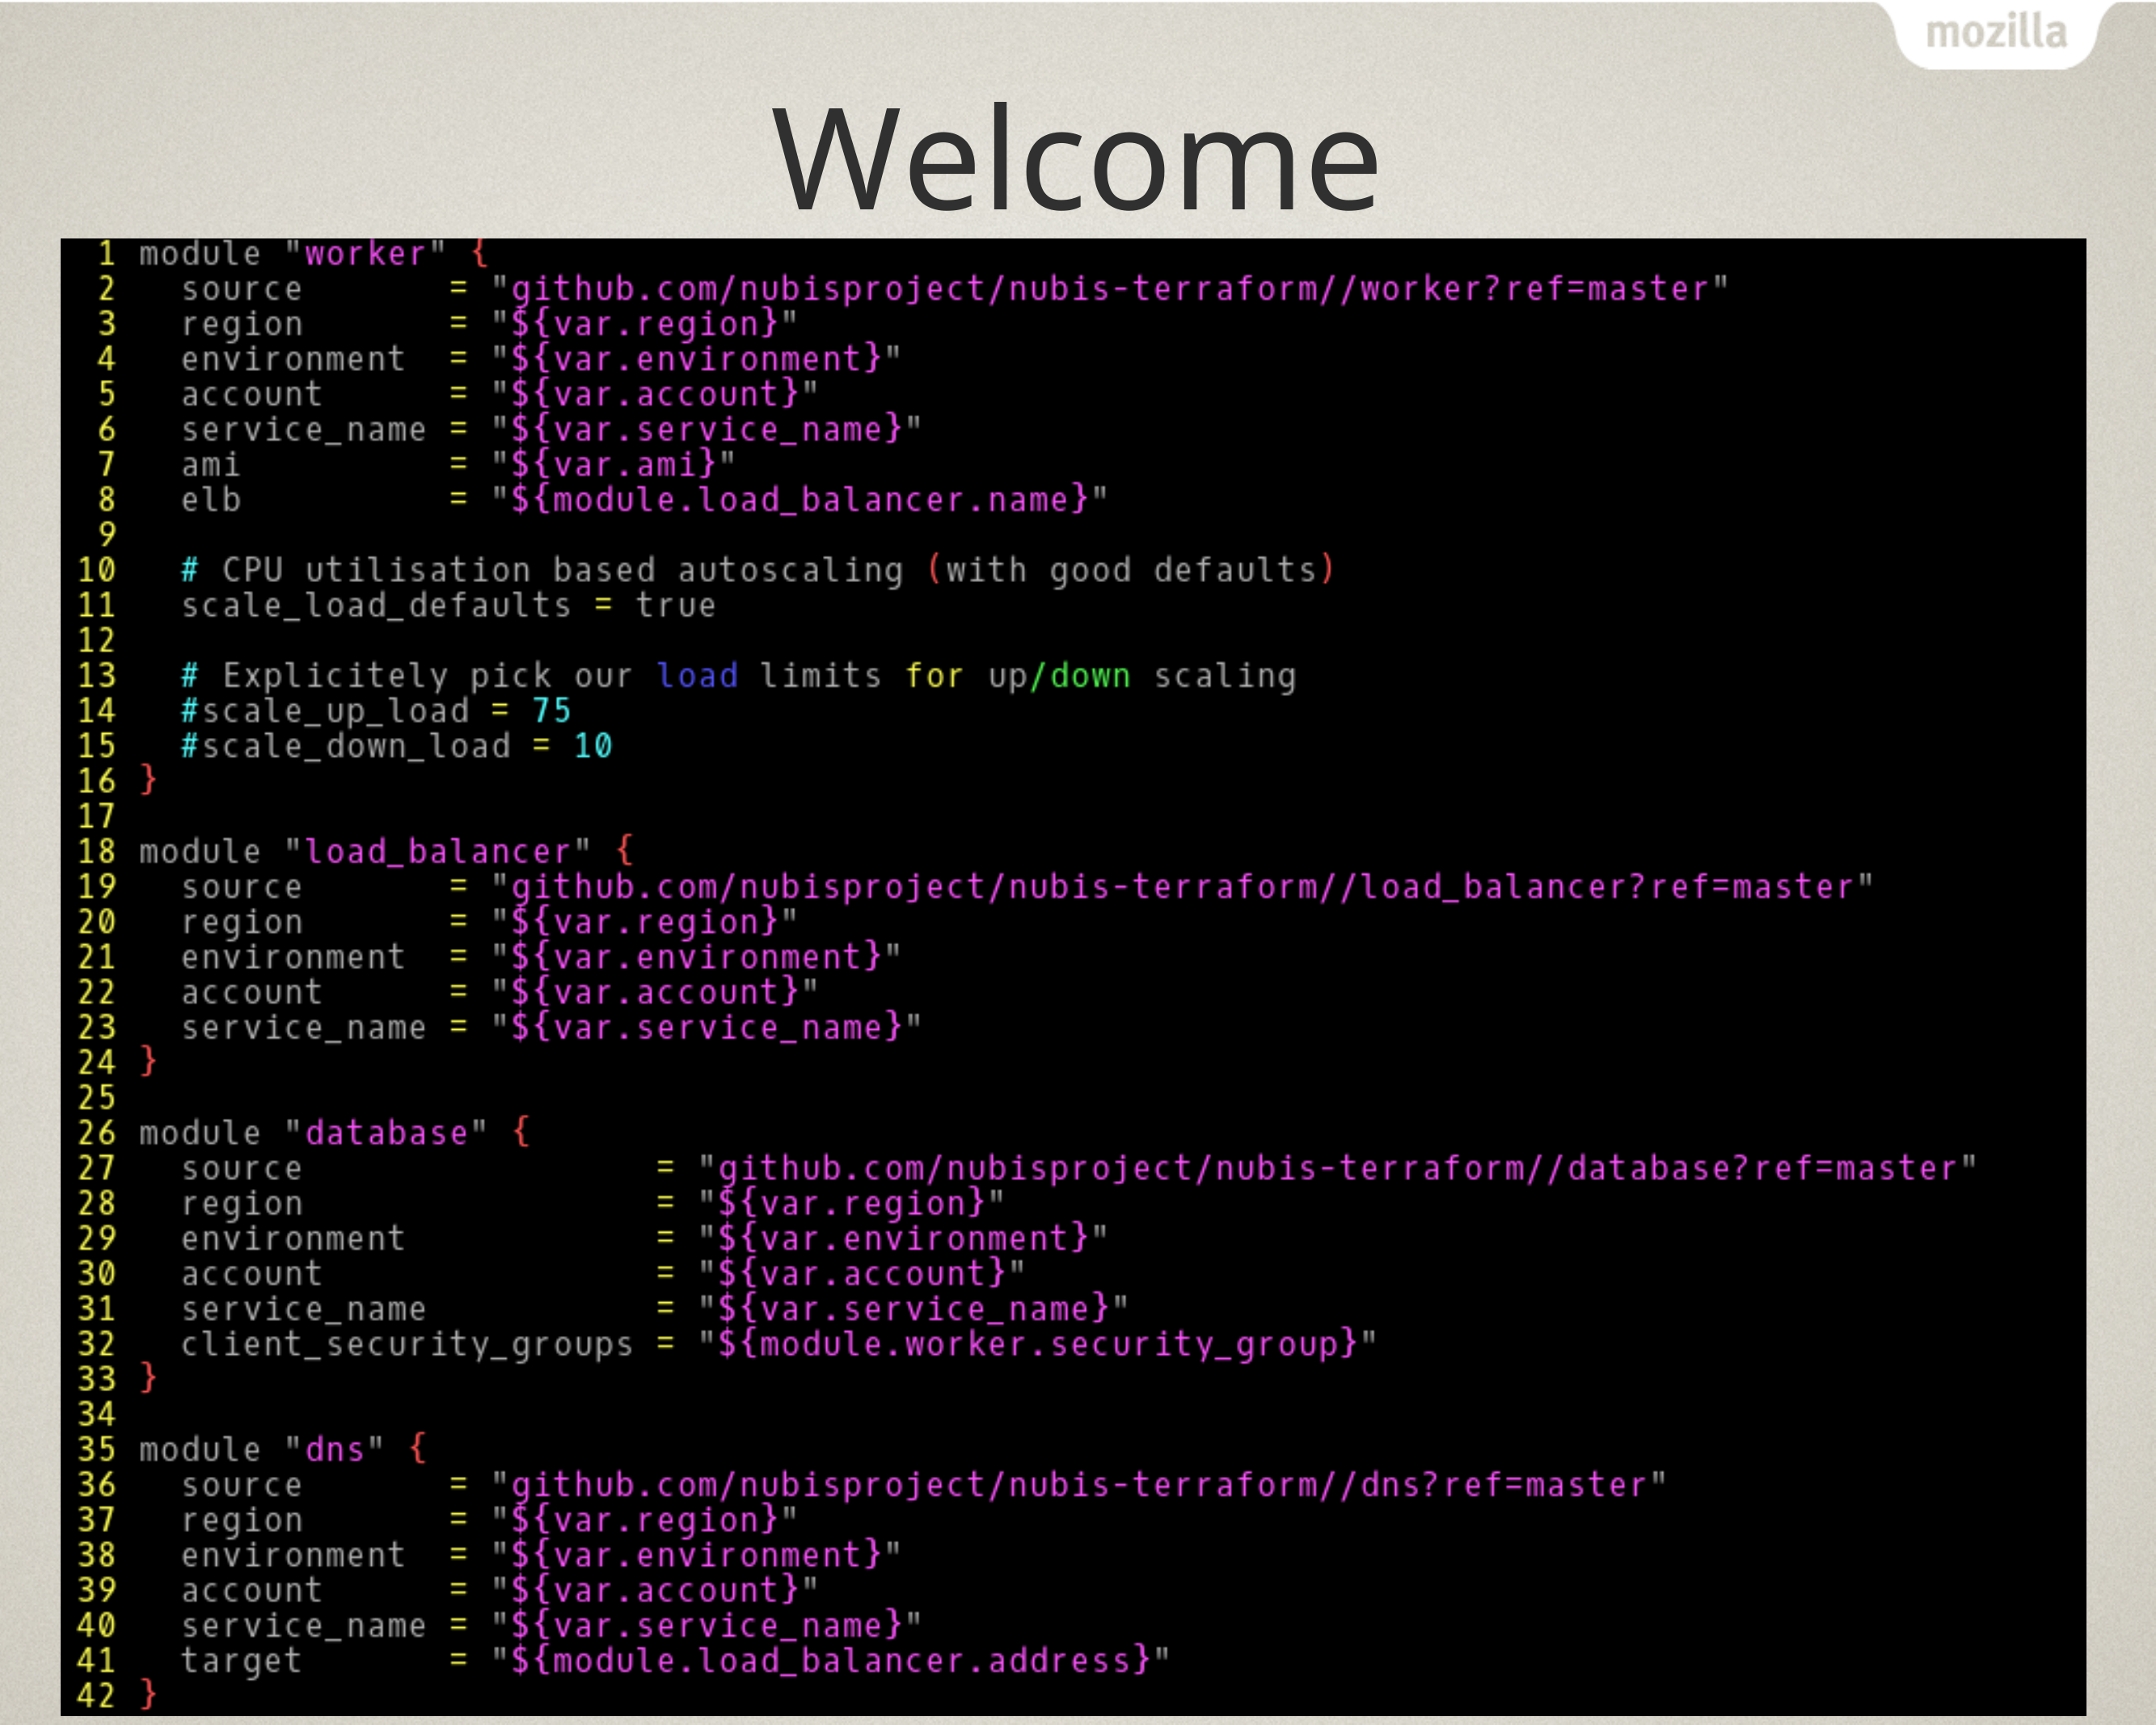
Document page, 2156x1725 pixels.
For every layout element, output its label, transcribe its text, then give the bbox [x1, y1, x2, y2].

picture [0, 0, 2156, 1725]
title Welcome [58, 45, 2097, 261]
